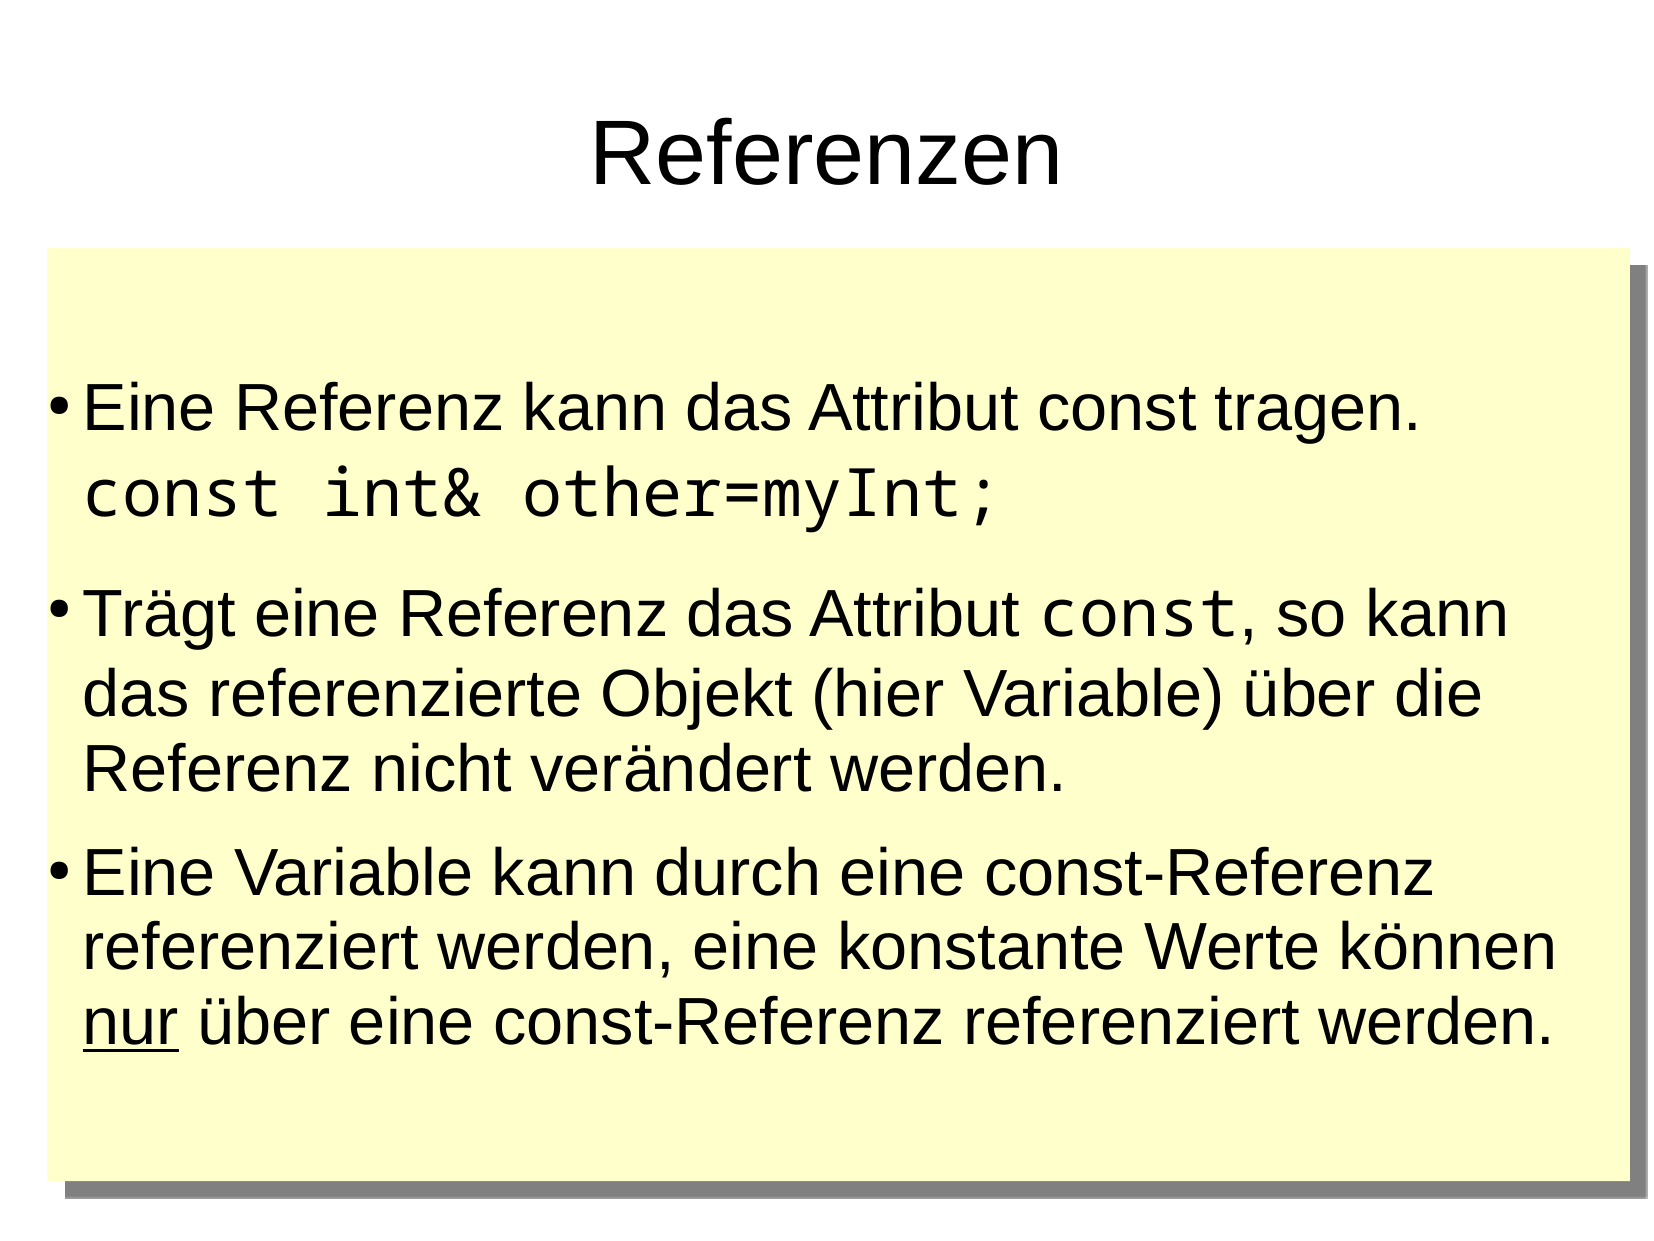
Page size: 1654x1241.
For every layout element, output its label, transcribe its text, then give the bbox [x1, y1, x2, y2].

title Referenzen [82, 49, 1571, 248]
subtitle Eine Referenz kann das Attribut const tragen. const int& other=myInt; Trägt eine Referenz das Attribut const, so kann das referenzierte Objekt (hier Variable) über die Referenz nicht verändert werden. Eine Variable kann durch eine const-Referenz referenziert werden, eine konstante Werte können nur über eine const-Referenz referenziert werden. [47, 248, 1630, 1182]
